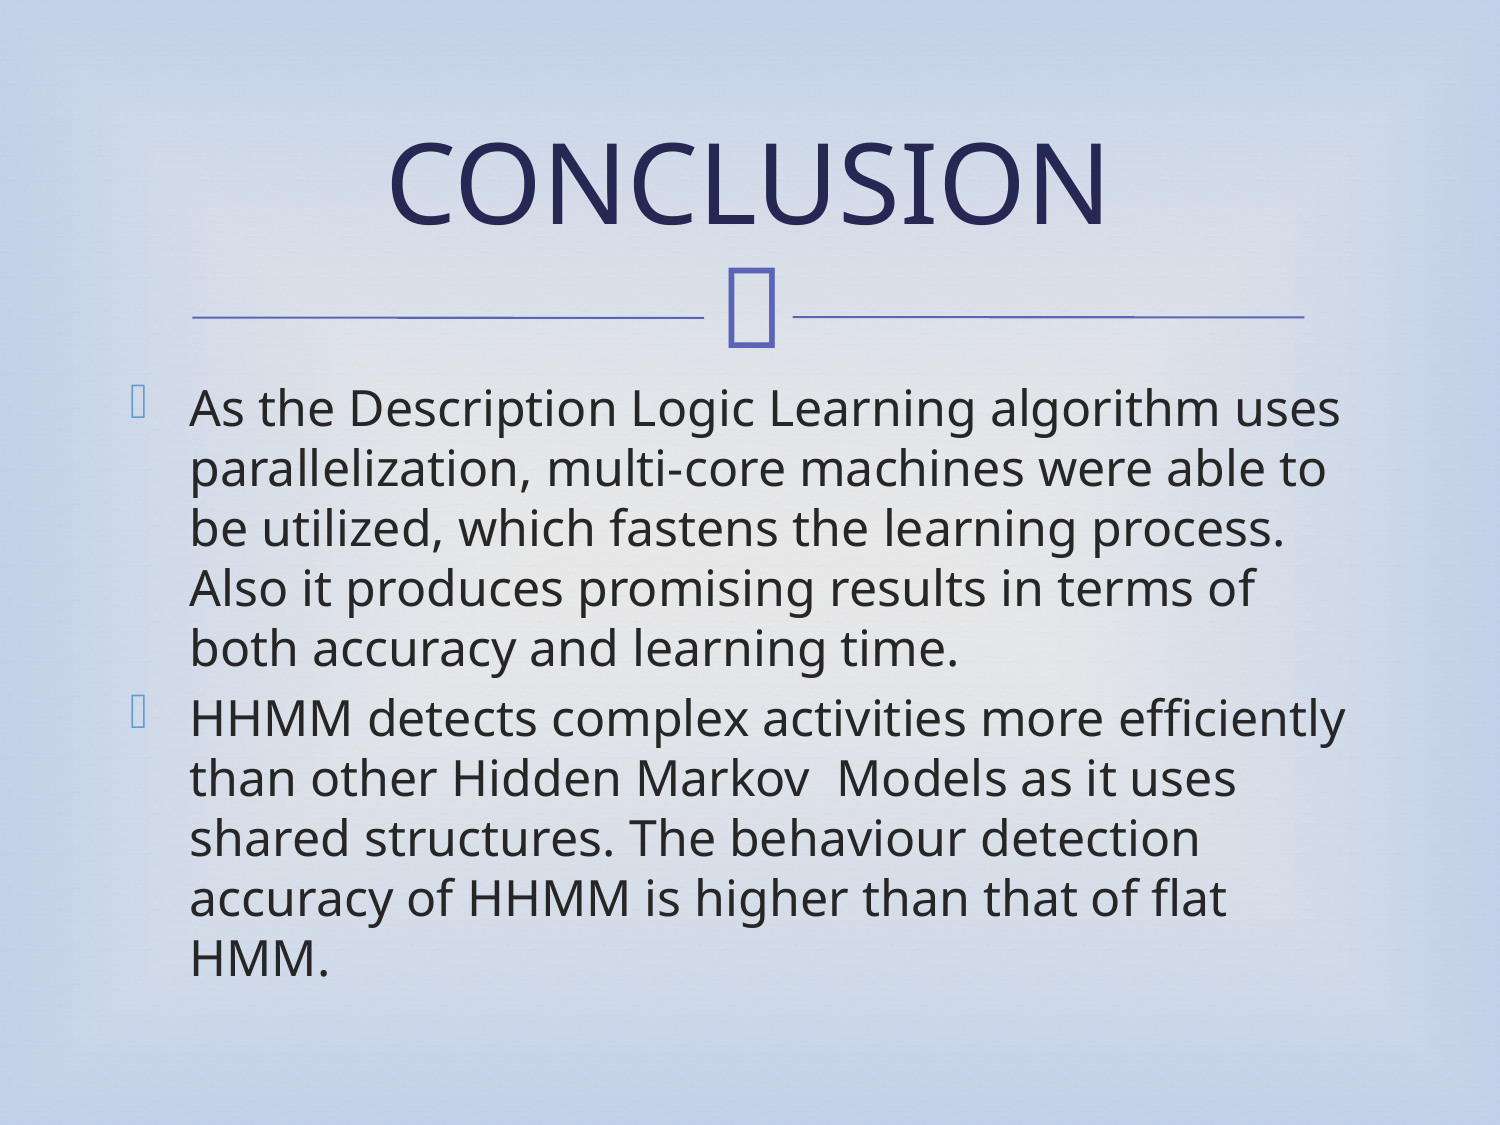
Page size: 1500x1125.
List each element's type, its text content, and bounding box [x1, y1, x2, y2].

picture [0, 0, 1500, 1125]
title CONCLUSION [112, 93, 1386, 267]
list As the Description Logic Learning algorithm uses parallelization, multi-core machines were able to be utilized, which fastens the learning process. Also it produces promising results in terms of both accuracy and learning time. HHMM detects complex activities more efficiently than other Hidden Markov Models as it uses shared structures. The behaviour detection accuracy of HHMM is higher than that of flat HMM. [114, 368, 1386, 1005]
